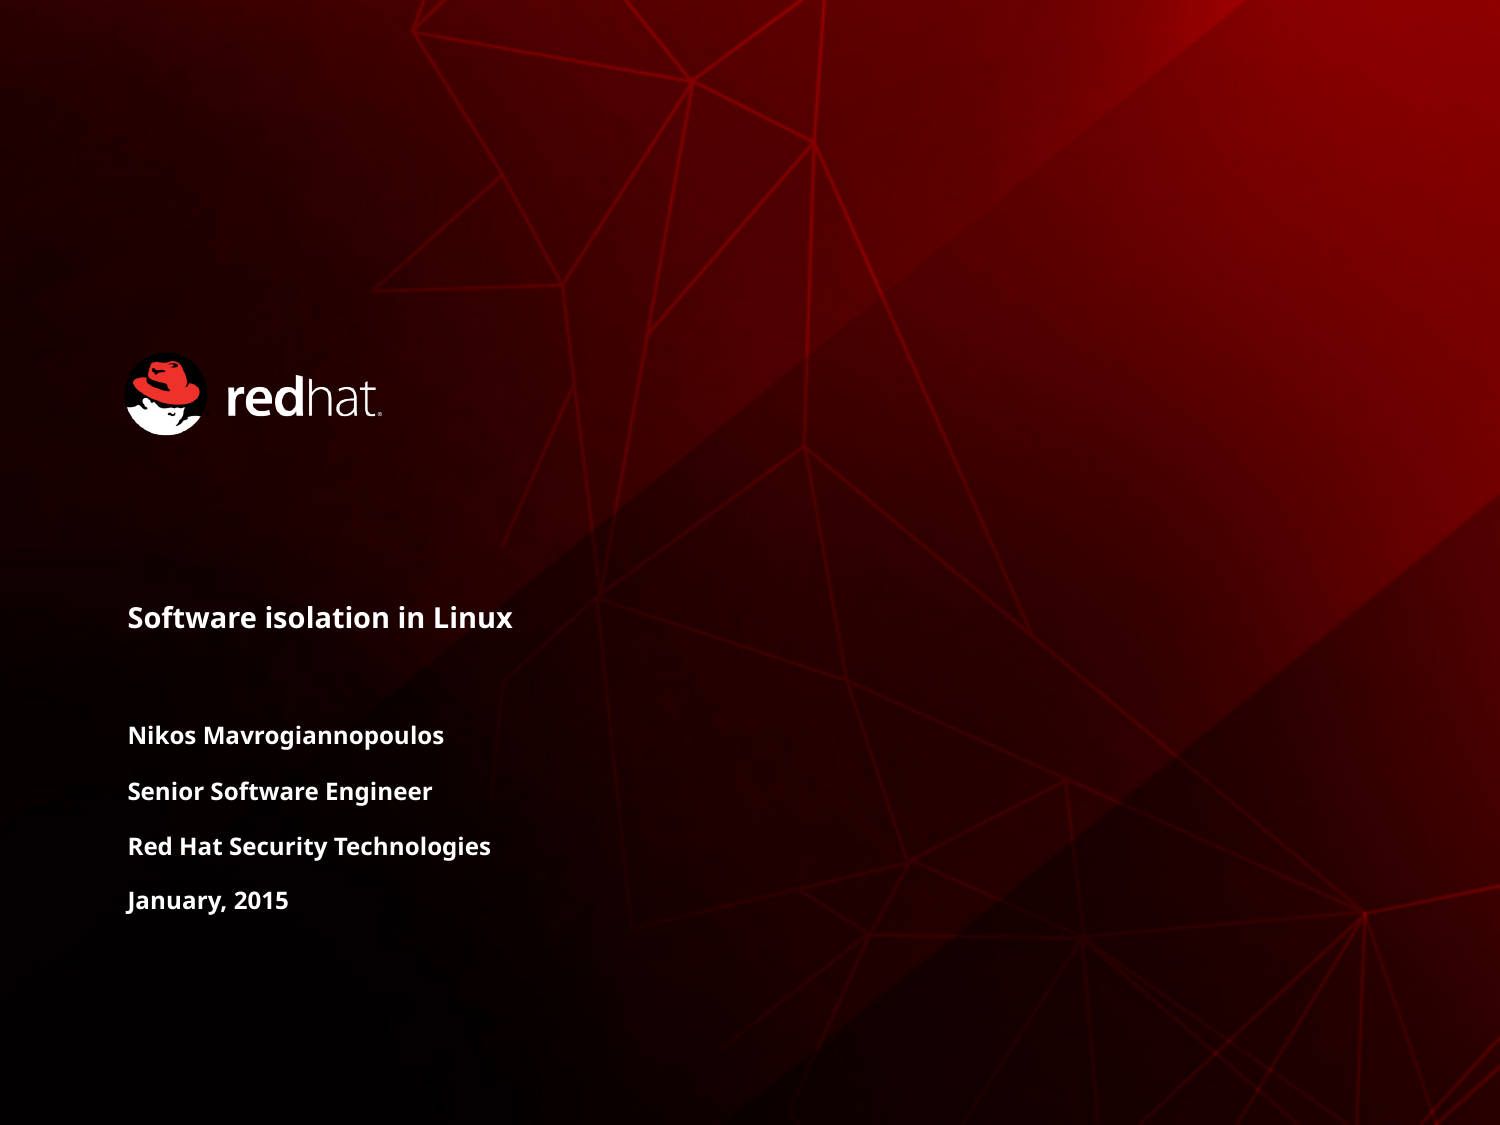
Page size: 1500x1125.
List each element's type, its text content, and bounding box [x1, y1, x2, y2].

subtitle Nikos Mavrogiannopoulos Senior Software Engineer Red Hat Security Technologies January, 2015 [112, 690, 1410, 927]
picture [0, 0, 1500, 1125]
title Software isolation in Linux [112, 443, 1410, 646]
